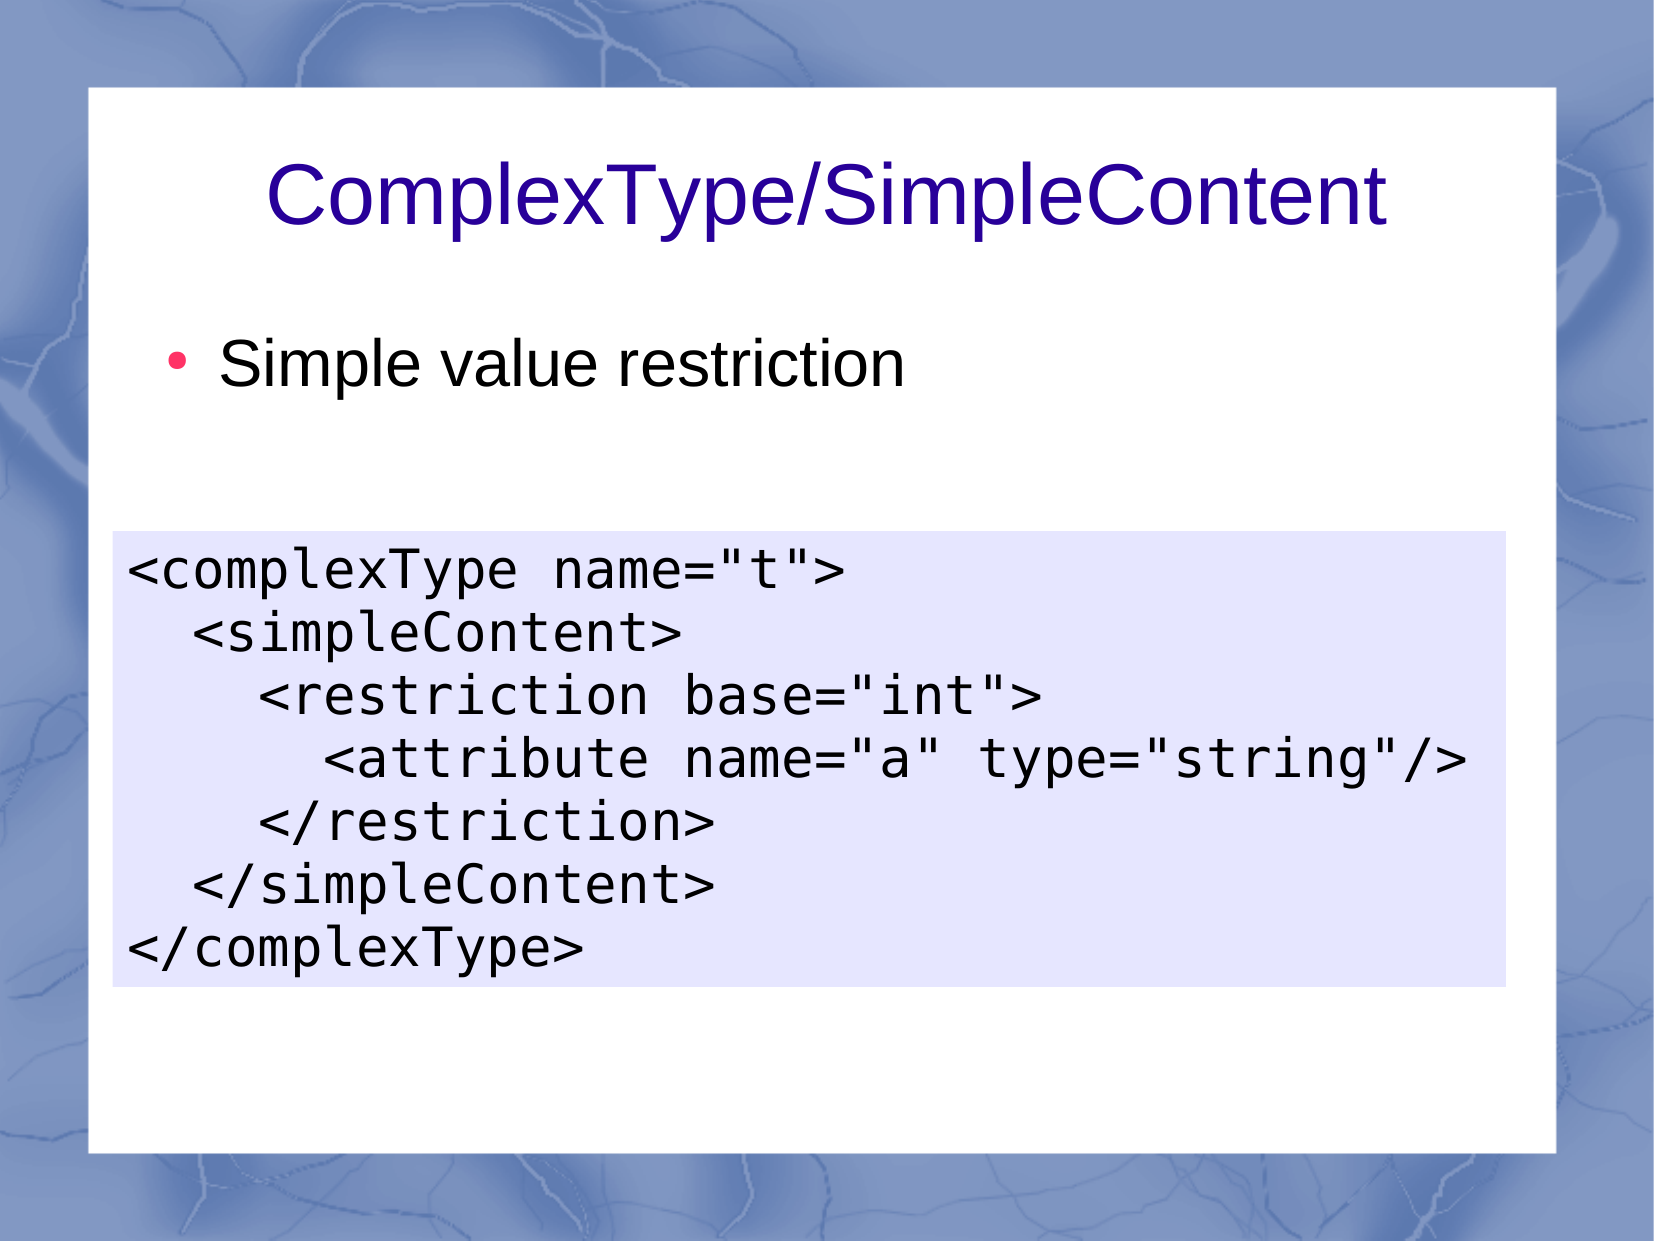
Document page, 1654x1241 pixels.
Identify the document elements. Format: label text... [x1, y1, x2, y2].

picture [0, 0, 1654, 1241]
title ComplexType/SimpleContent [118, 90, 1536, 298]
list Simple value restriction [147, 325, 1506, 531]
text_box <complexType name="t"> <simpleContent> <restriction base="int"> <attribute name="a" type="string"/> </restriction> </simpleContent> </complexType> [112, 531, 1506, 987]
list Simple value restriction [147, 987, 1506, 1232]
